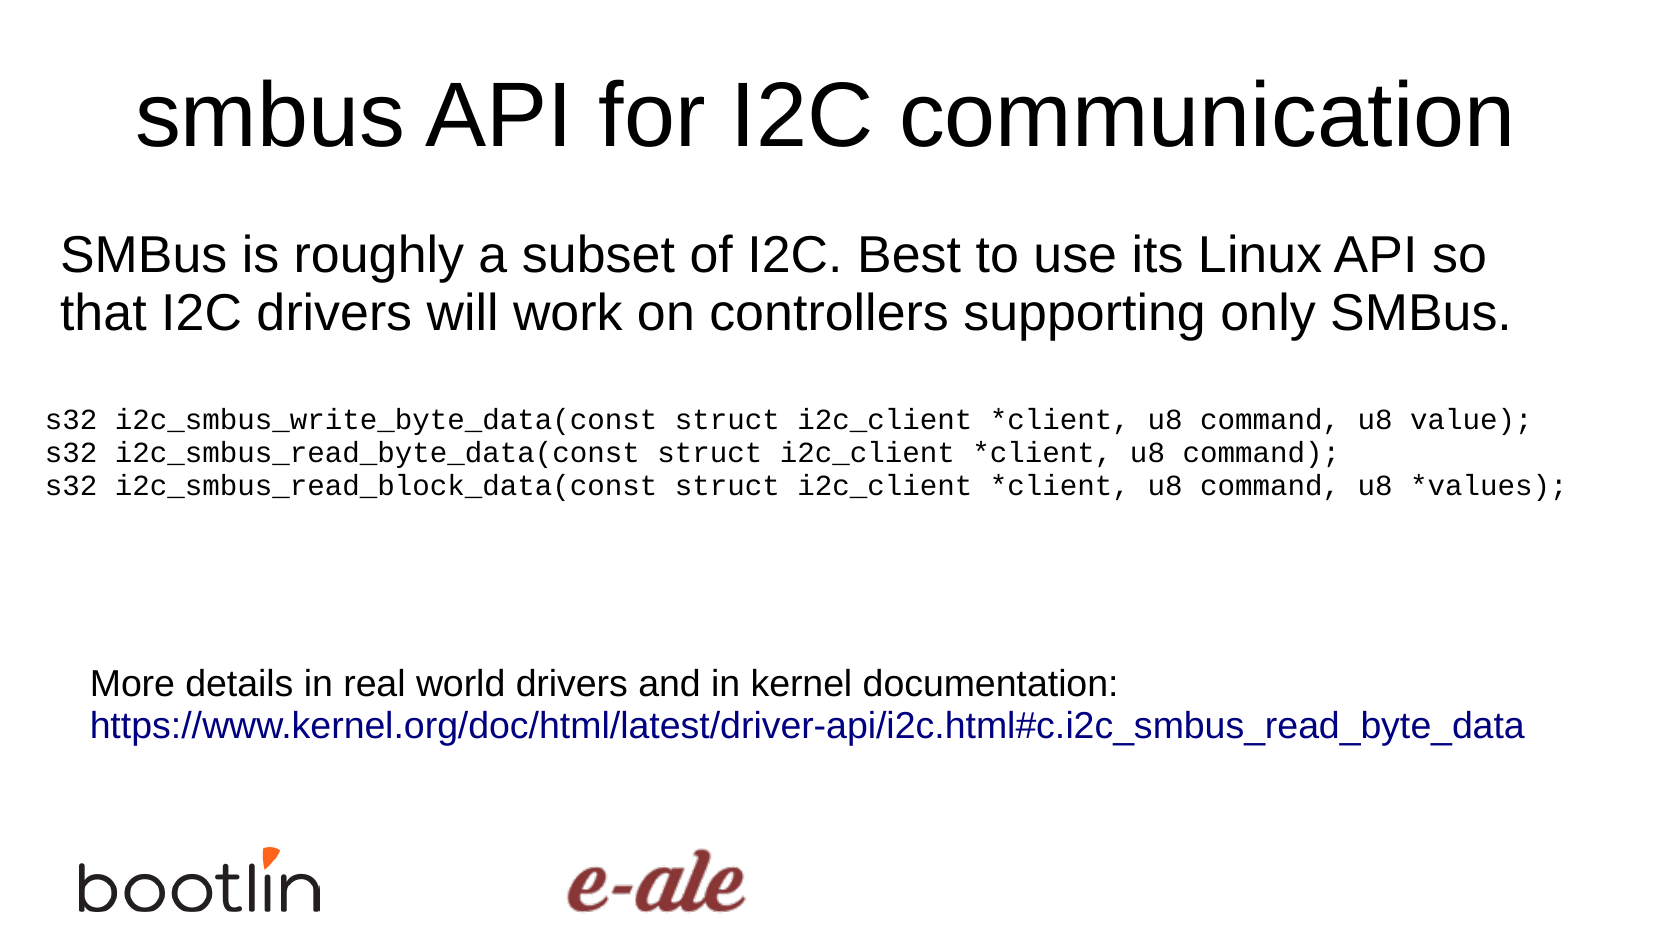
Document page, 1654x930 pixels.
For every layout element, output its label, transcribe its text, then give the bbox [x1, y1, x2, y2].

picture [79, 847, 320, 912]
text_box More details in real world drivers and in kernel documentation: https://www.kernel.org/doc/html/latest/driver-api/i2c.html#c.i2c_smbus_read_byte_data [75, 655, 1541, 797]
picture [565, 847, 749, 915]
title smbus API for I2C communication [82, 37, 1571, 193]
text_box s32 i2c_smbus_write_byte_data(const struct i2c_client *client, u8 command, u8 value); s32 i2c_smbus_read_byte_data(const struct i2c_client *client, u8 command); s32 i2c_smbus_read_block_data(const struct i2c_client *client, u8 command, u8 *values); [30, 397, 1636, 563]
list SMBus is roughly a subset of I2C. Best to use its Linux API so that I2C drivers will work on controllers supporting only SMBus. [60, 225, 1548, 397]
